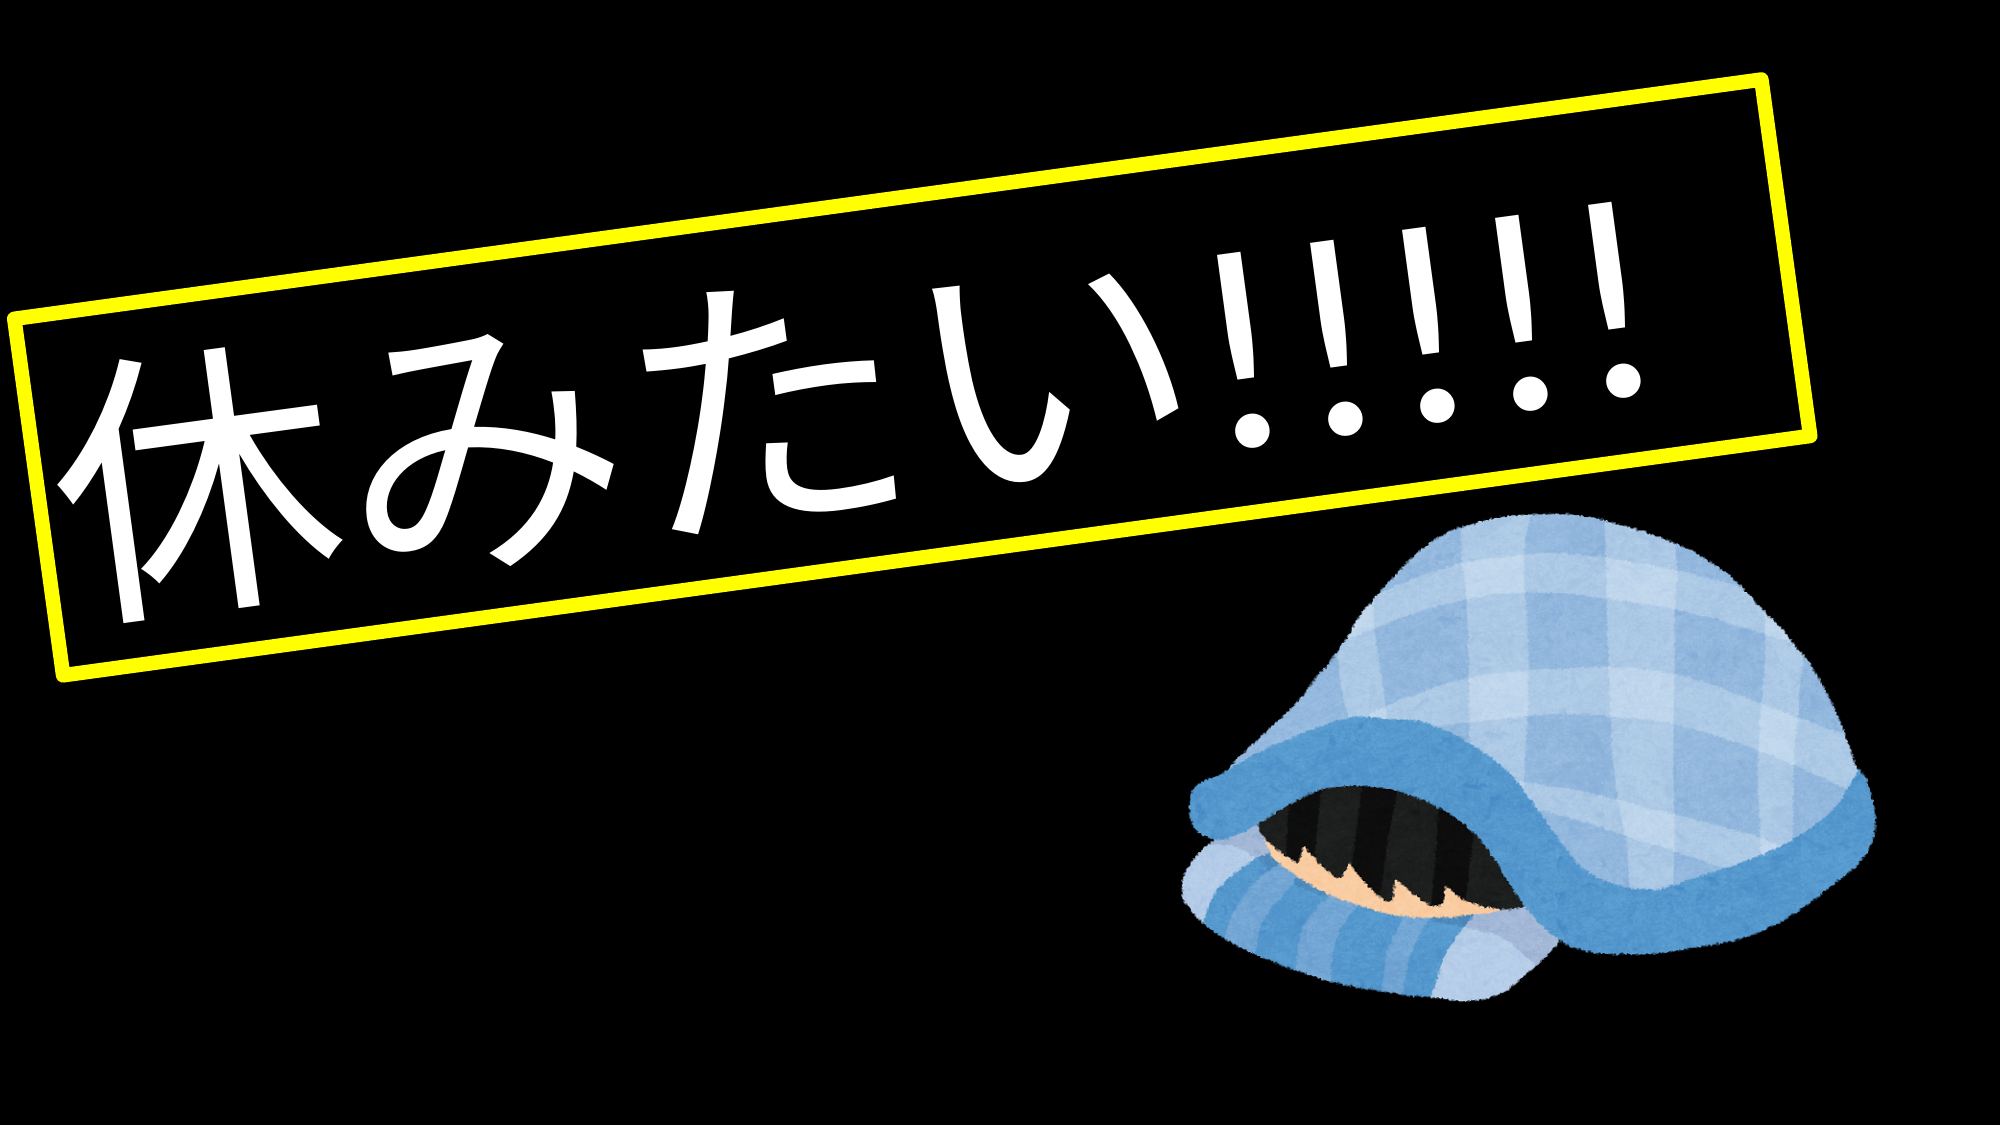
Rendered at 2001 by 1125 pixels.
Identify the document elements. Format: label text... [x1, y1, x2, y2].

text_box 休みたい!!!!! [14, 79, 1809, 676]
picture [1156, 423, 1892, 1050]
